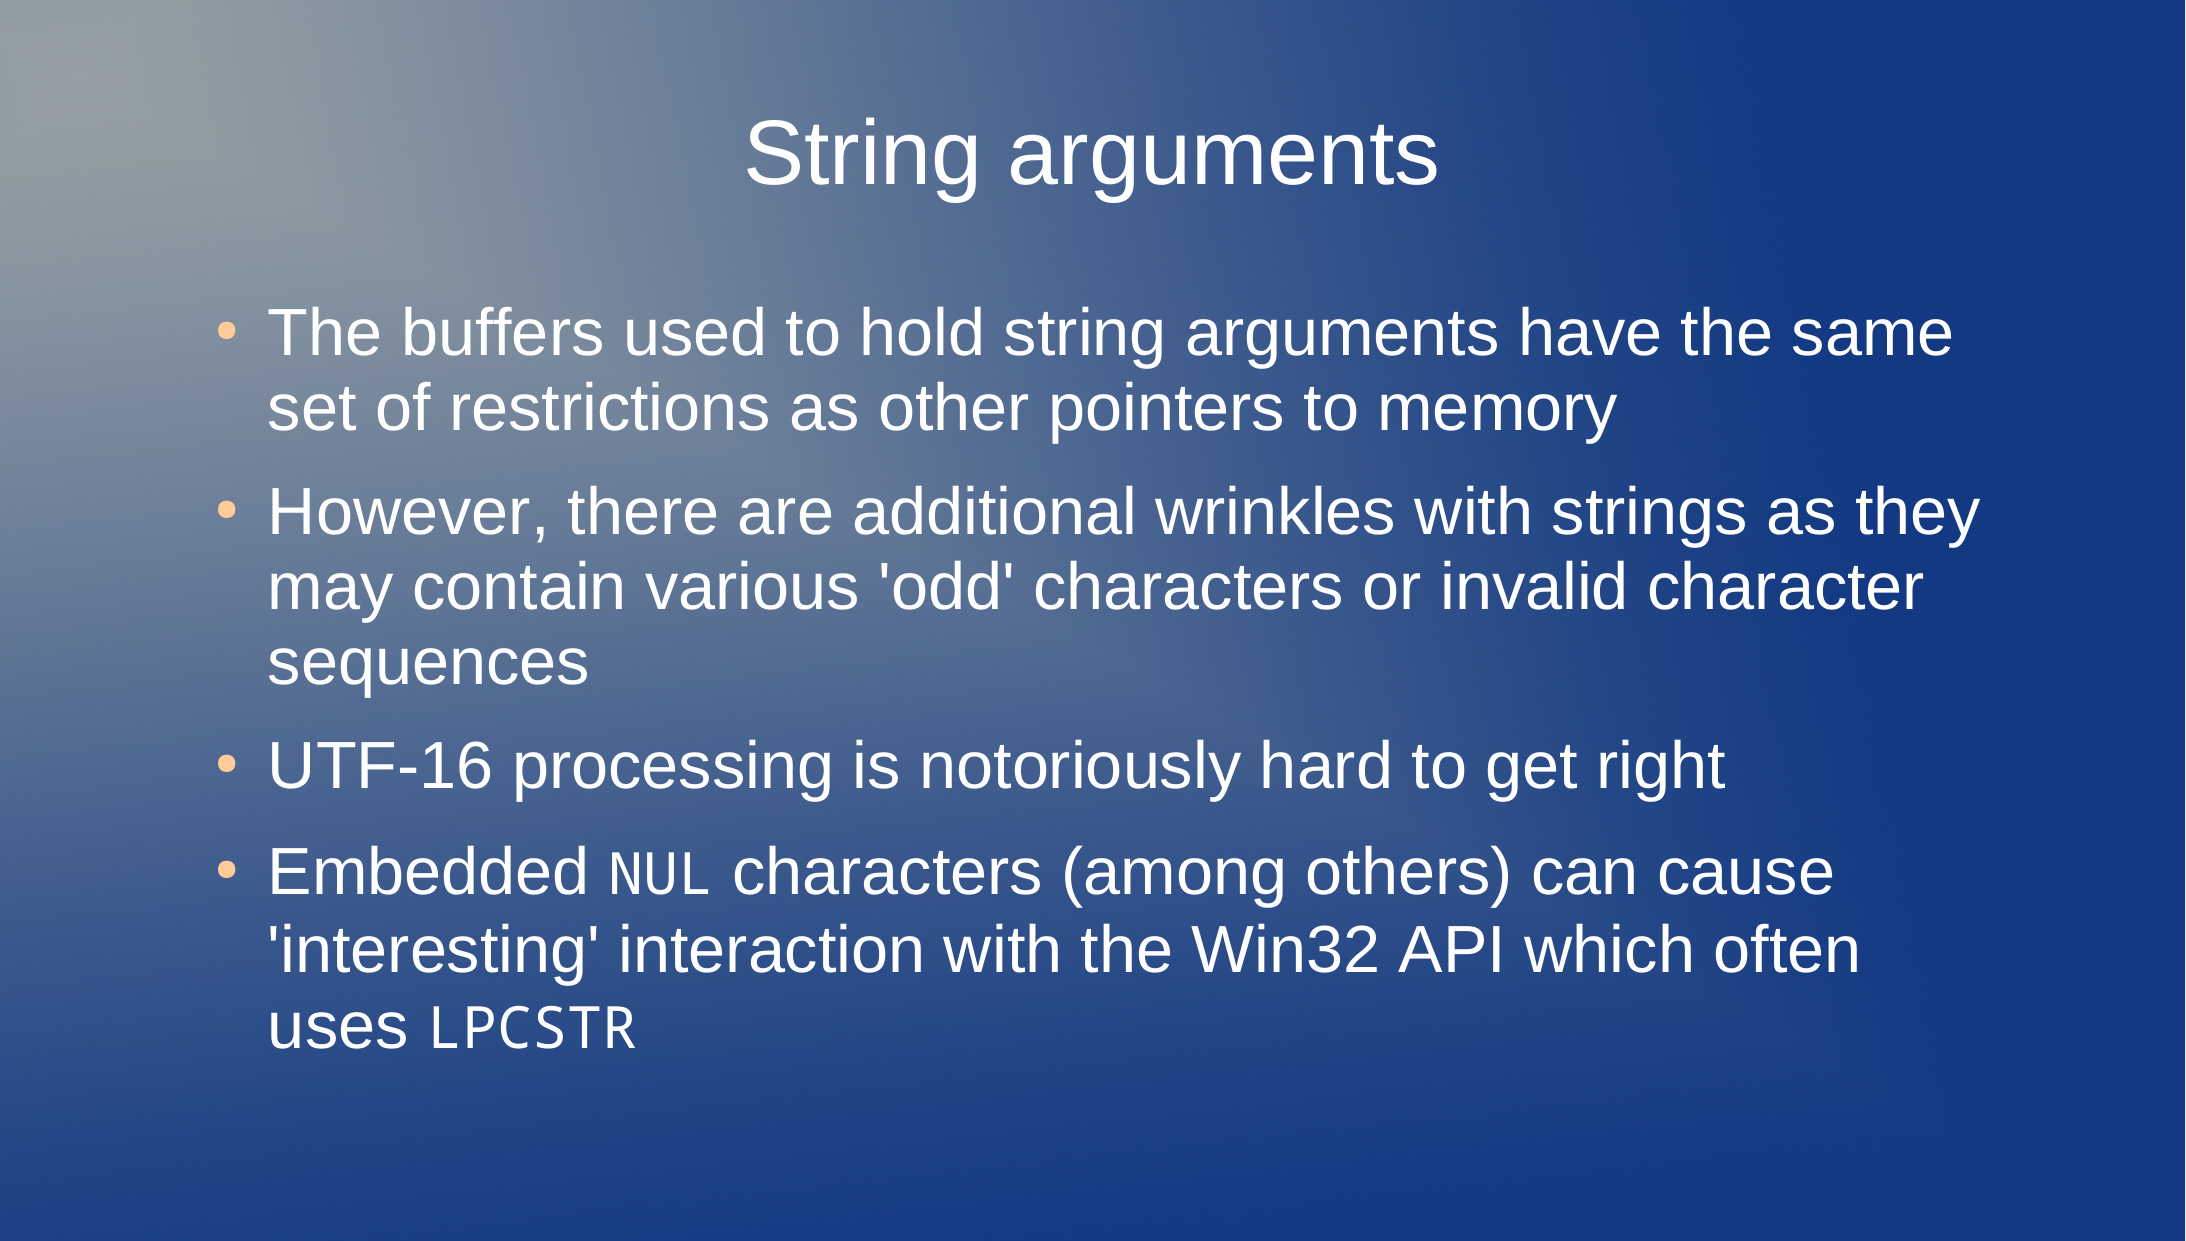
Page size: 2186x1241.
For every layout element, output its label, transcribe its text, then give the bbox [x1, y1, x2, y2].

title String arguments [109, 49, 2076, 257]
picture [0, 0, 2186, 1241]
list The buffers used to hold string arguments have the same set of restrictions as other pointers to memory However, there are additional wrinkles with strings as they may contain various 'odd' characters or invalid character sequences UTF-16 processing is notoriously hard to get right Embedded NUL characters (among others) can cause 'interesting' interaction with the Win32 API which often uses LPCSTR [197, 295, 2022, 1207]
